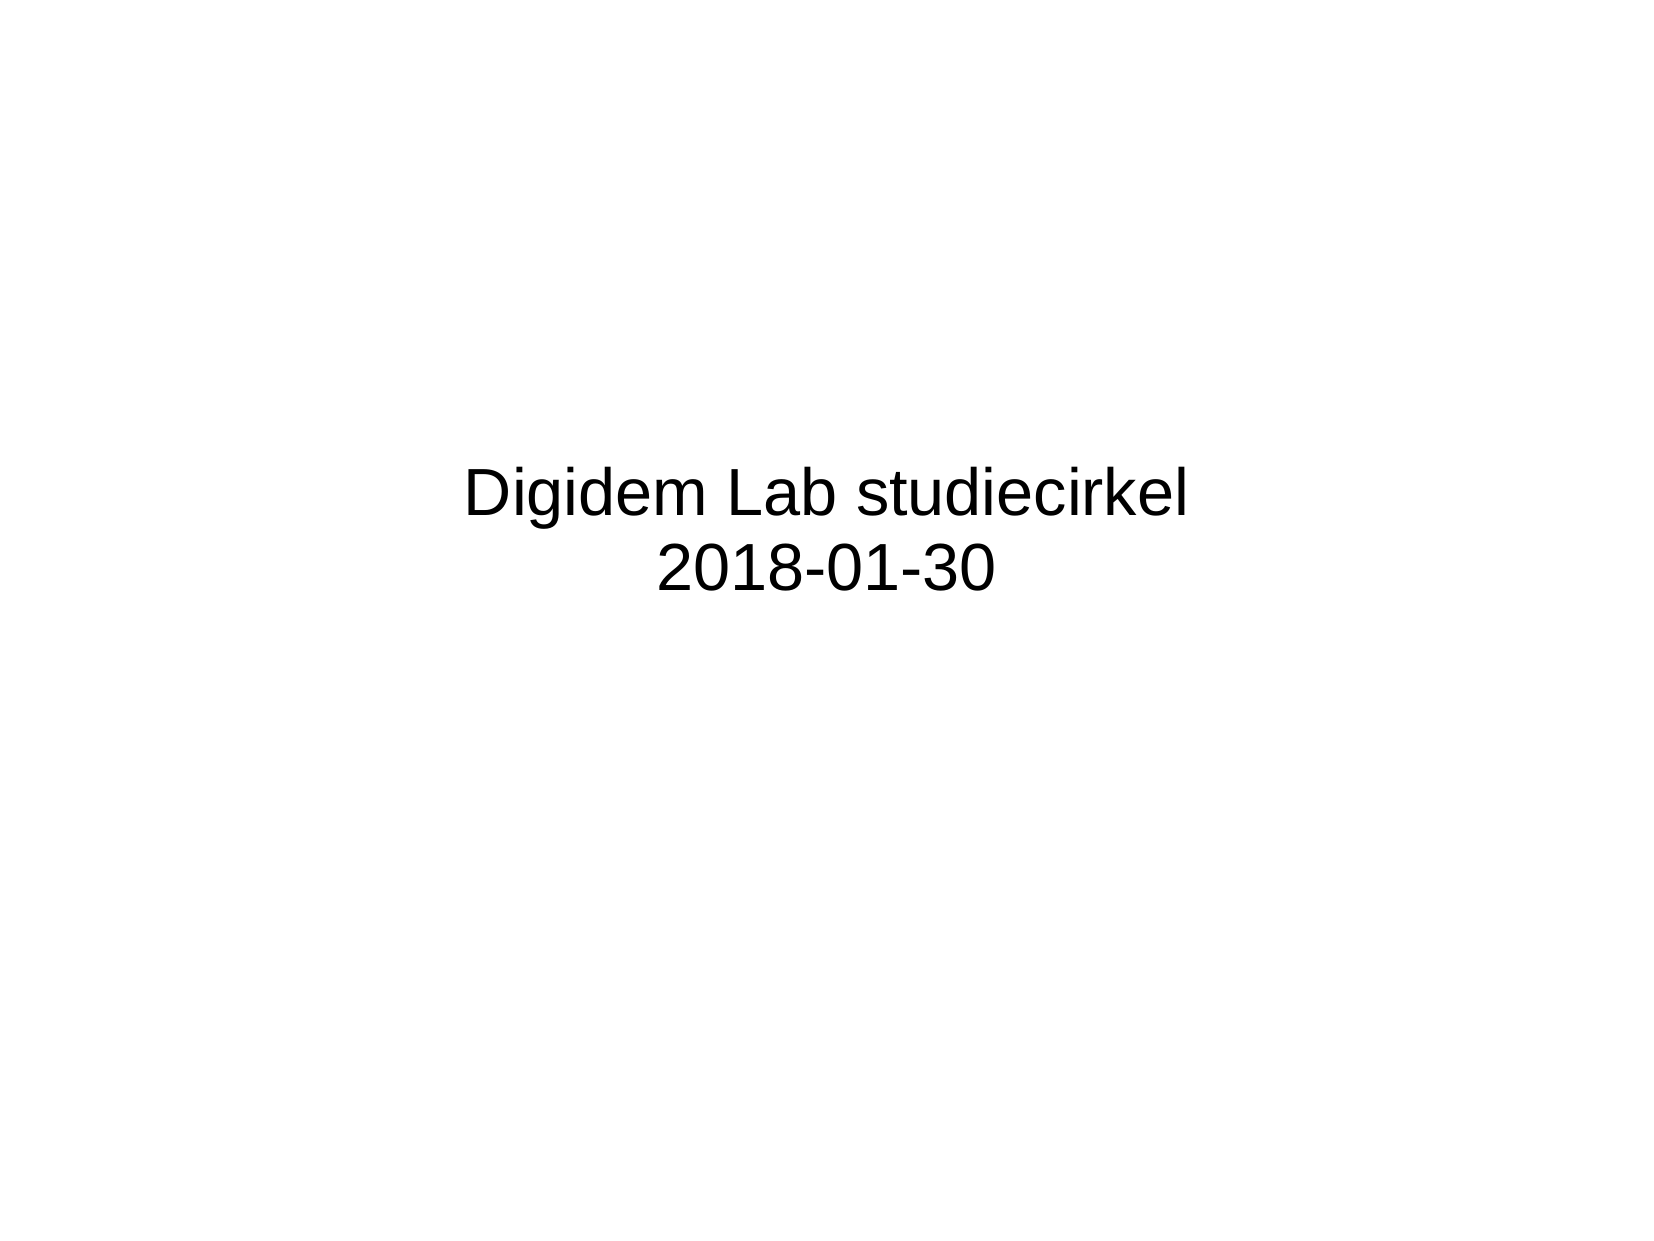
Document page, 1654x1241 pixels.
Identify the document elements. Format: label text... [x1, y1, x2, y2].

subtitle Digidem Lab studiecirkel 2018-01-30 [82, 49, 1571, 1010]
